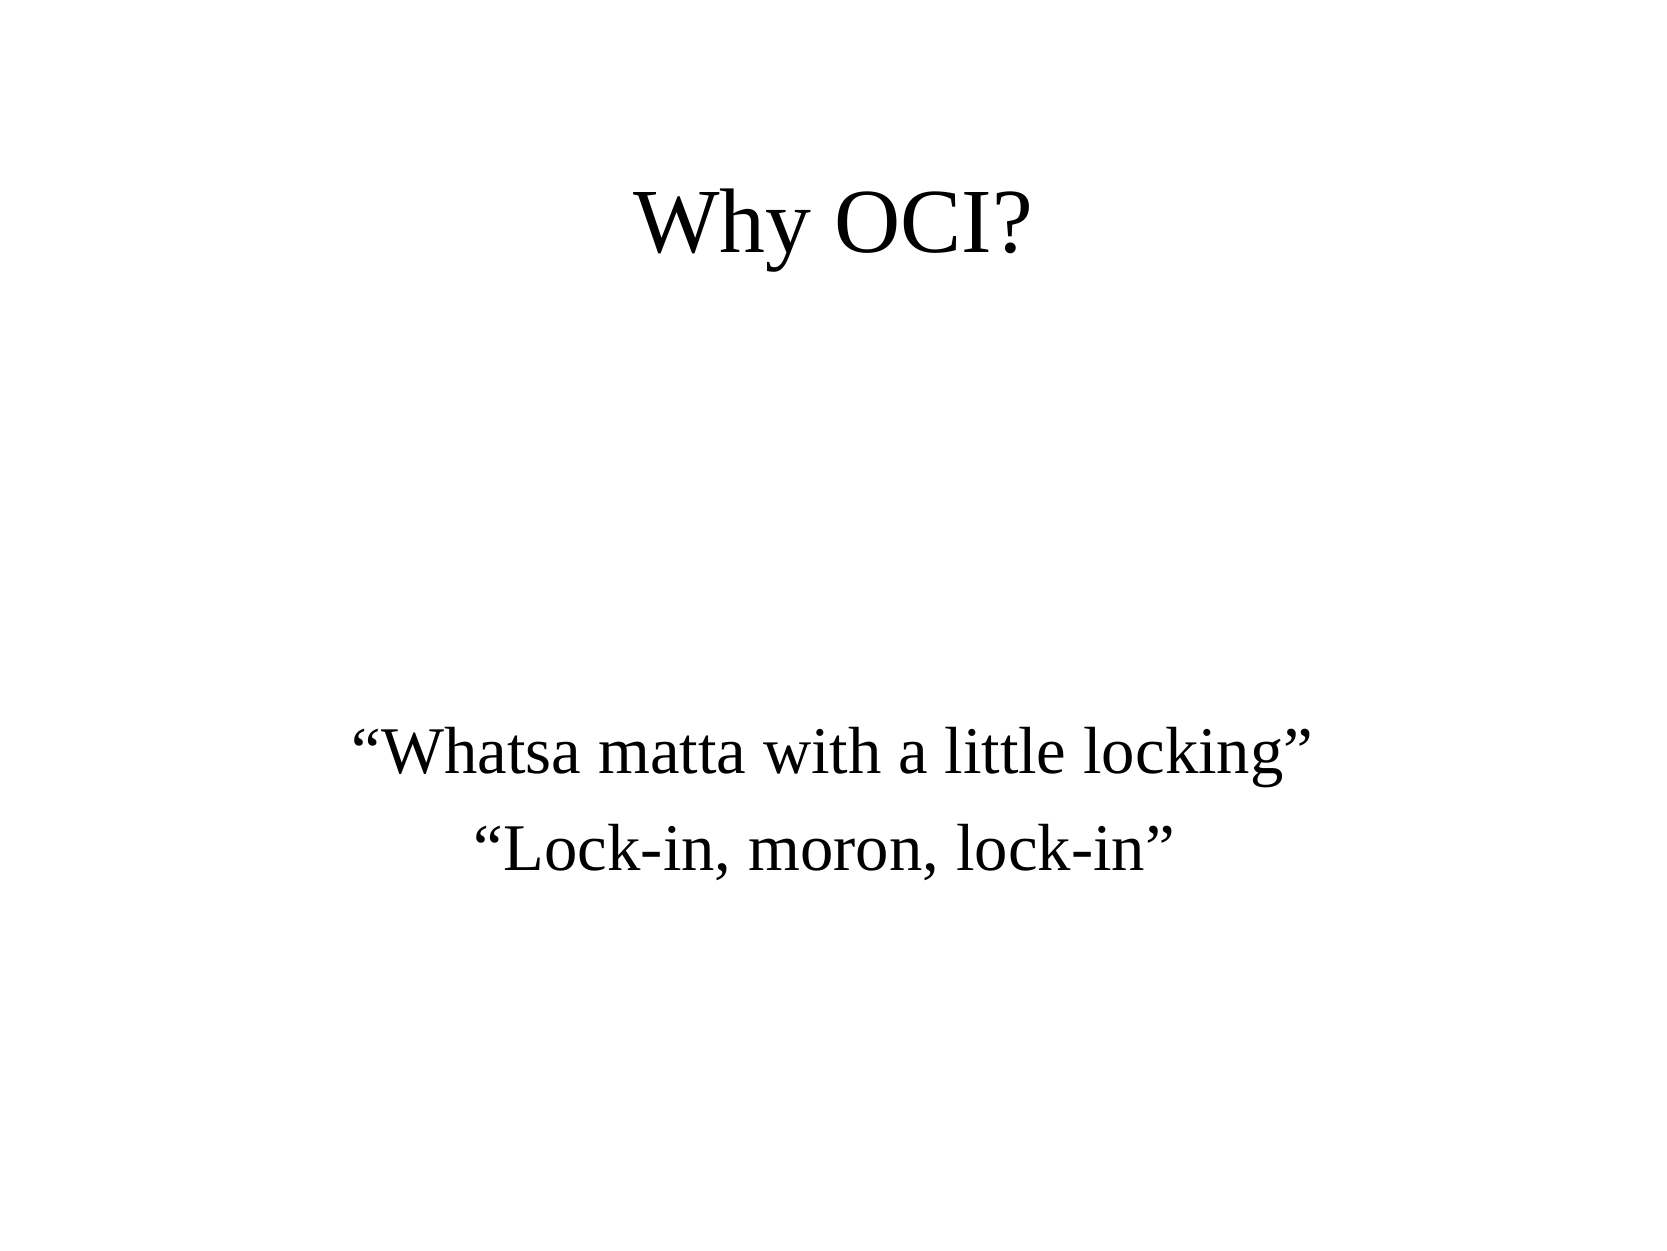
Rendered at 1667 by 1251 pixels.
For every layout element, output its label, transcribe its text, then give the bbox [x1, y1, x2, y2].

title Why OCI? [124, 110, 1542, 320]
subtitle “Whatsa matta with a little locking” “Lock-in, moron, lock-in” [124, 360, 1542, 1230]
